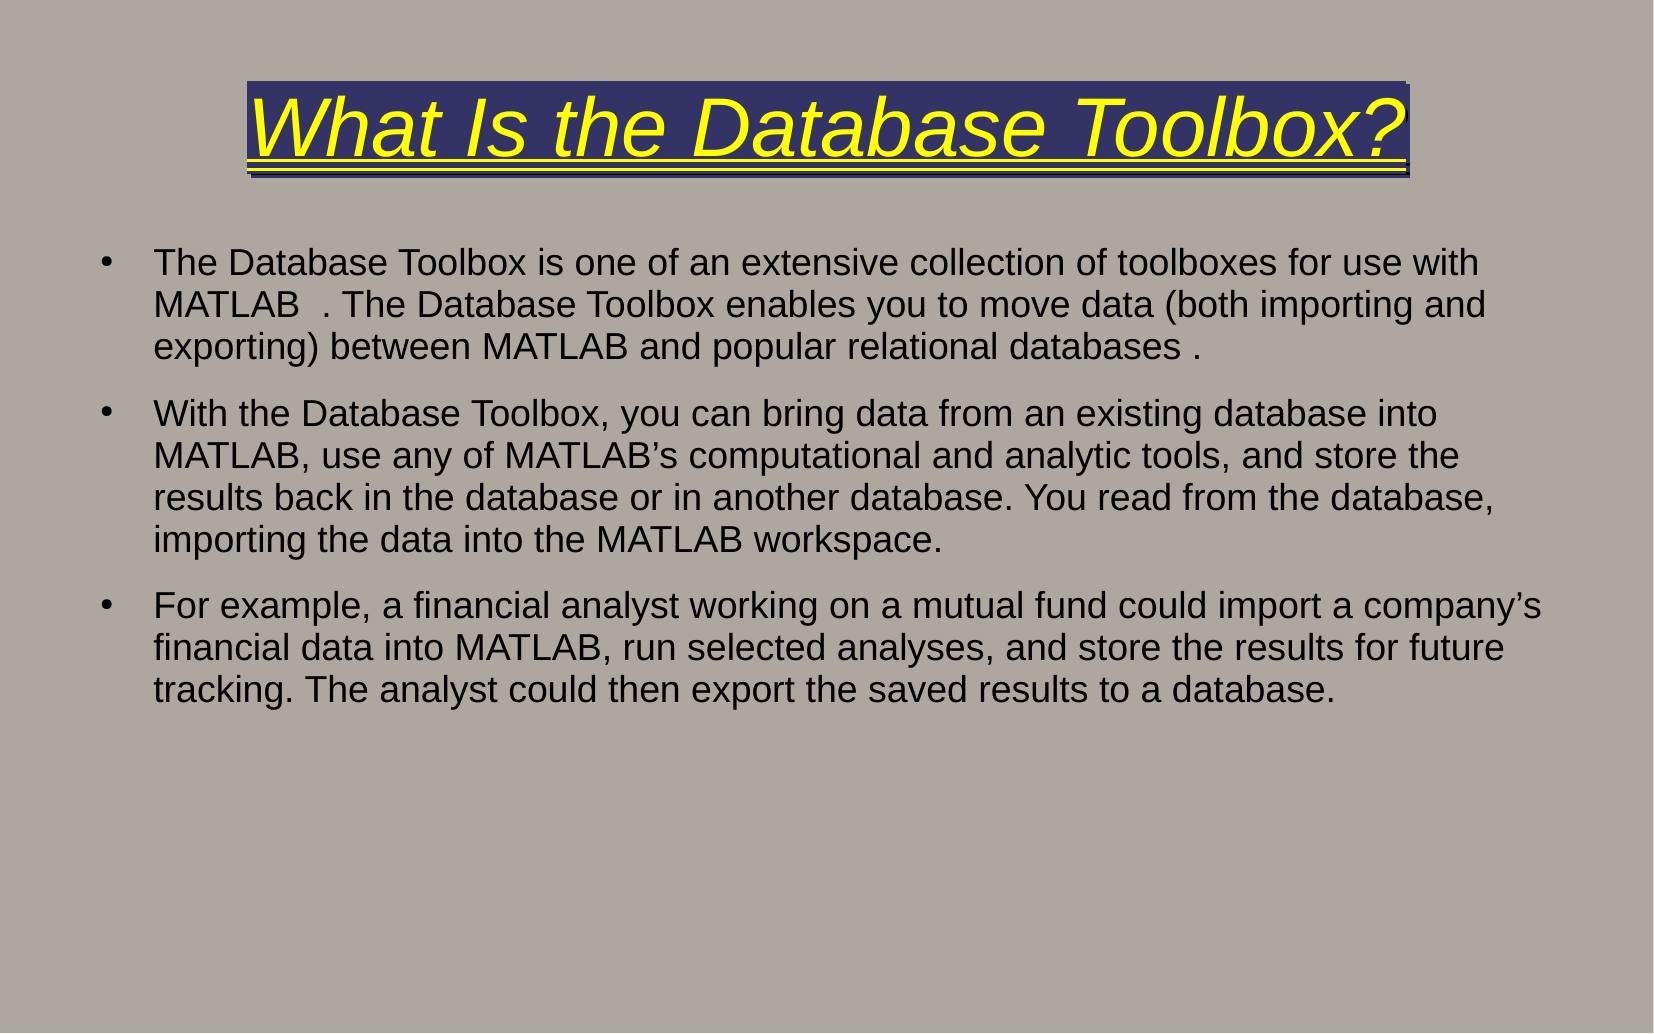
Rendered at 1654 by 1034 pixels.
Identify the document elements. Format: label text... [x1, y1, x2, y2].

title What Is the Database Toolbox? [82, 41, 1571, 214]
list The Database Toolbox is one of an extensive collection of toolboxes for use with MATLAB . The Database Toolbox enables you to move data (both importing and exporting) between MATLAB and popular relational databases . With the Database Toolbox, you can bring data from an existing database into MATLAB, use any of MATLAB’s computational and analytic tools, and store the results back in the database or in another database. You read from the database, importing the data into the MATLAB workspace. For example, a financial analyst working on a mutual fund could import a company’s financial data into MATLAB, run selected analyses, and store the results for future tracking. The analyst could then export the saved results to a database. [82, 241, 1571, 842]
